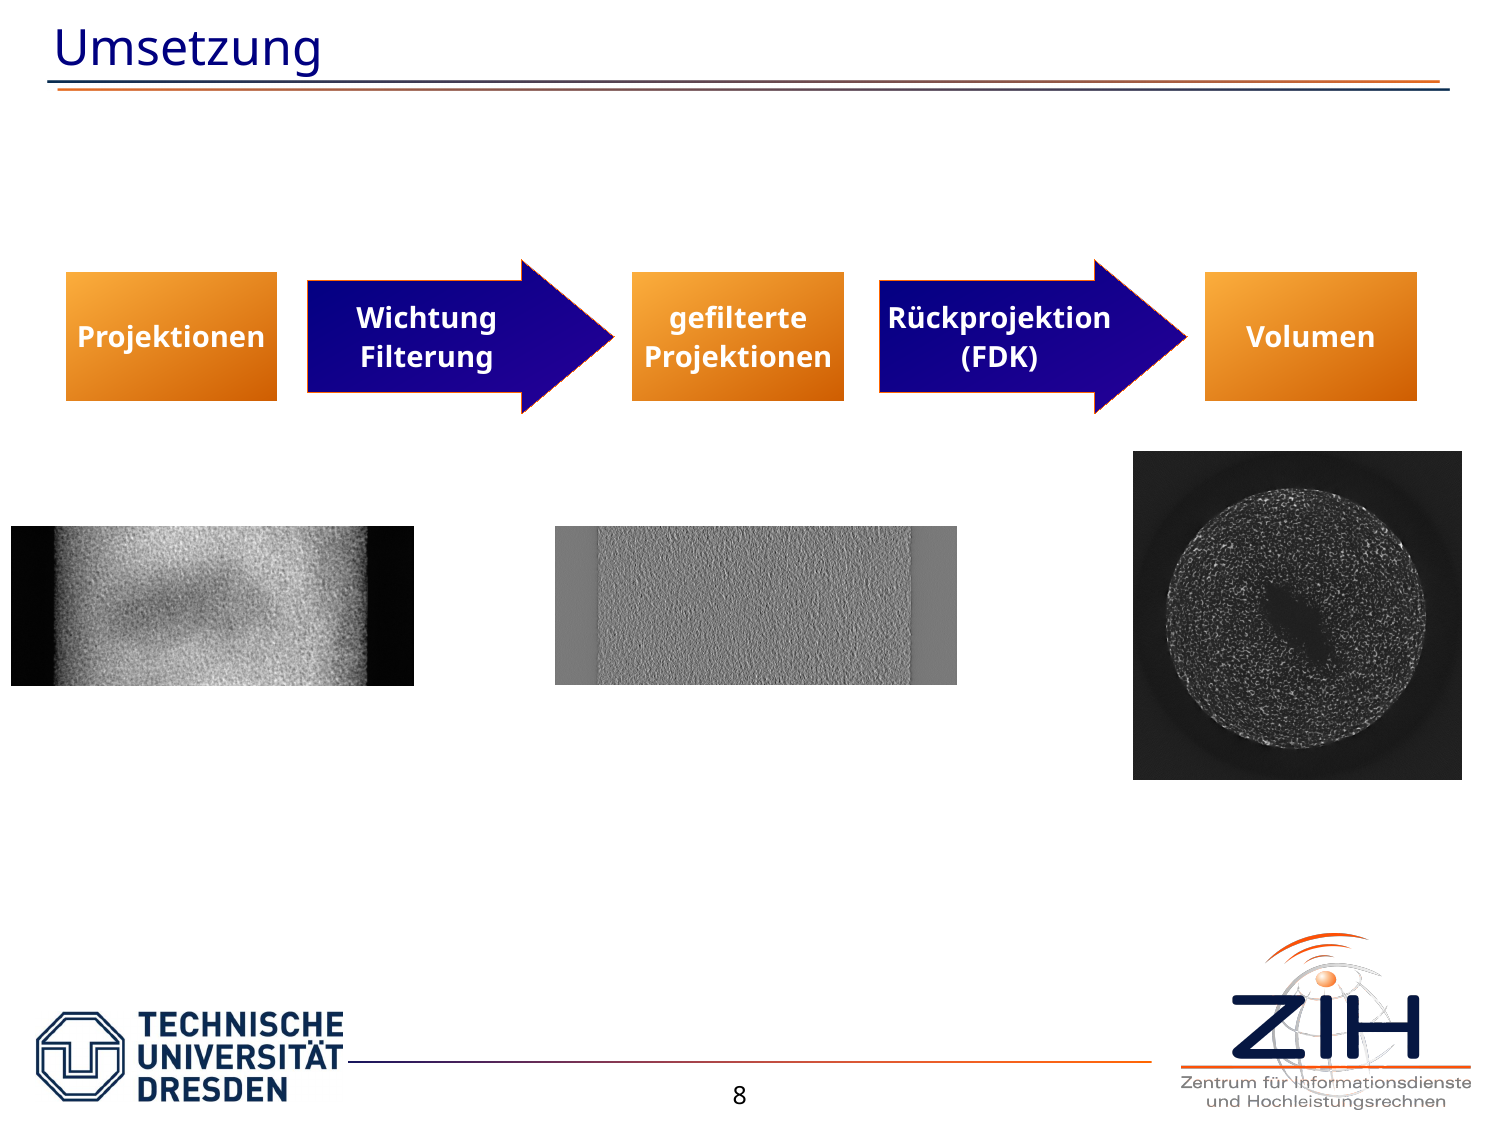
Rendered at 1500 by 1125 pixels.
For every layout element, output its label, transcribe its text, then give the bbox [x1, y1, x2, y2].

picture [1133, 451, 1462, 780]
text_box Wichtung Filterung [307, 259, 615, 414]
text_box Volumen [1204, 271, 1418, 402]
picture [47, 80, 1450, 91]
picture [555, 526, 957, 686]
text_box Rückprojektion (FDK) [879, 259, 1188, 414]
text_box Projektionen [65, 271, 278, 402]
picture [1181, 933, 1471, 1110]
picture [11, 526, 414, 686]
picture [35, 1011, 343, 1102]
title Umsetzung [53, 12, 1453, 81]
text_box gefilterte Projektionen [631, 271, 845, 402]
